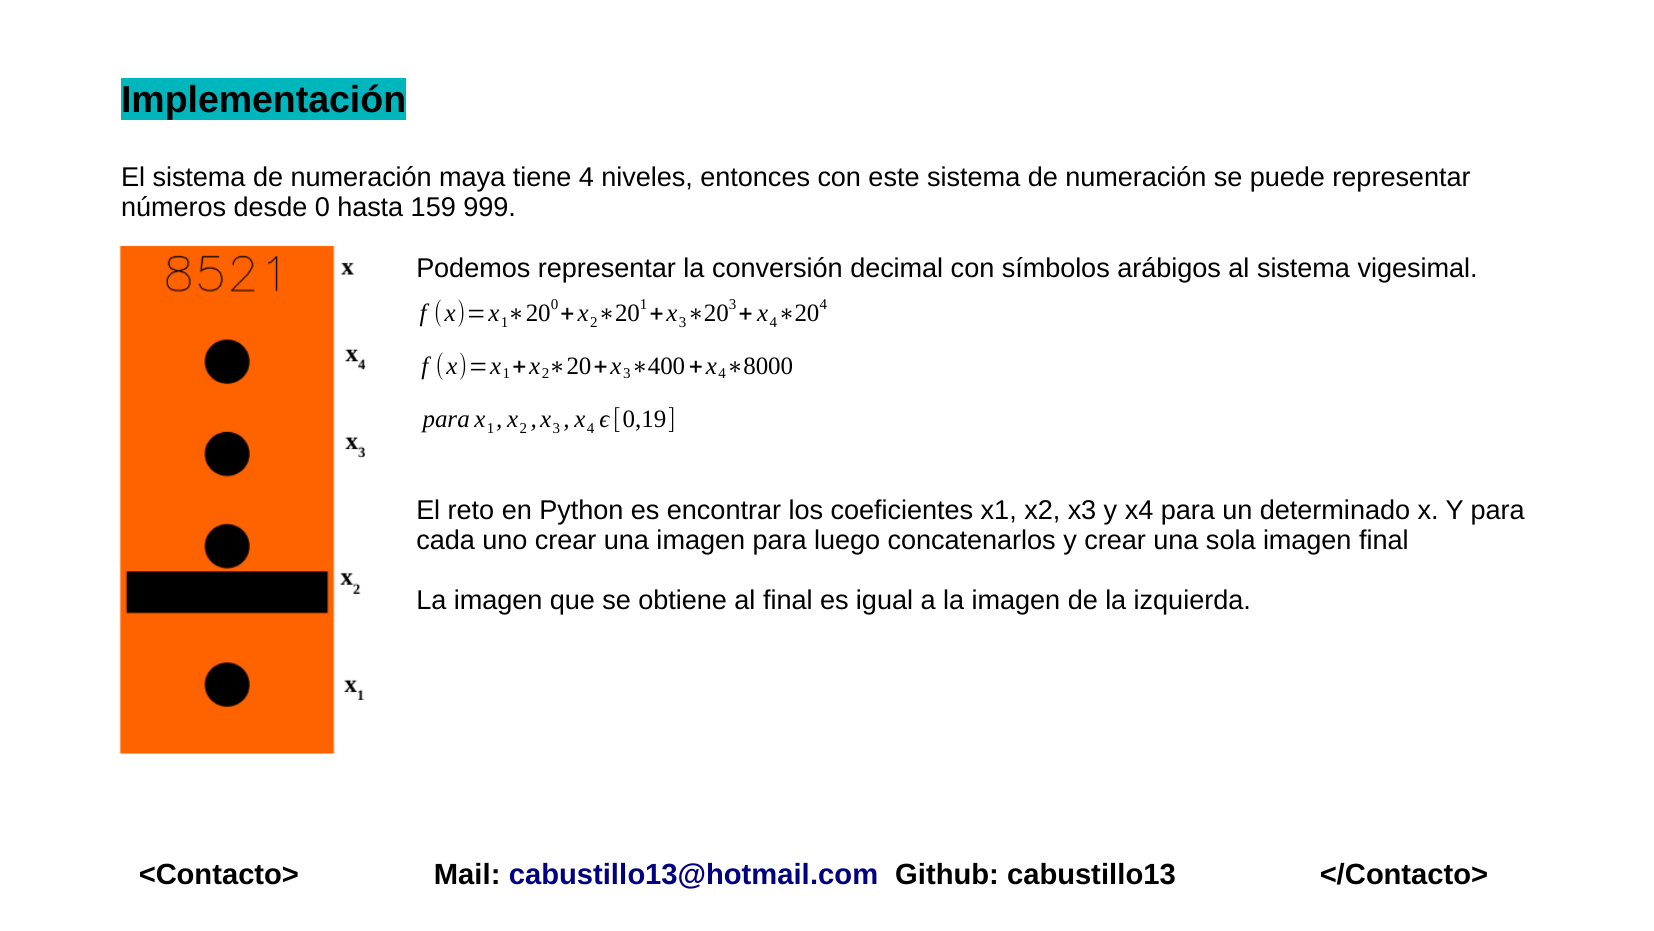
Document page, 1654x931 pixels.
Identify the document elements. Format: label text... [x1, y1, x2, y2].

text_box <Contacto> Mail: cabustillo13@hotmail.com Github: cabustillo13 </Contacto> [124, 850, 1654, 898]
text_box Implementación El sistema de numeración maya tiene 4 niveles, entonces con este sistema de numeración se puede representar números desde 0 hasta 159 999. Podemos representar la conversión decimal con símbolos arábigos al sistema vigesimal. El reto en Python es encontrar los coeficientes x1, x2, x3 y x4 para un determinado x. Y para cada uno crear una imagen para luego concatenarlos y crear una sola imagen final La imagen que se obtiene al final es igual a la imagen de la izquierda. [106, 70, 1571, 711]
chart [415, 350, 801, 383]
chart [413, 295, 835, 331]
chart [413, 405, 681, 438]
picture [94, 242, 390, 762]
